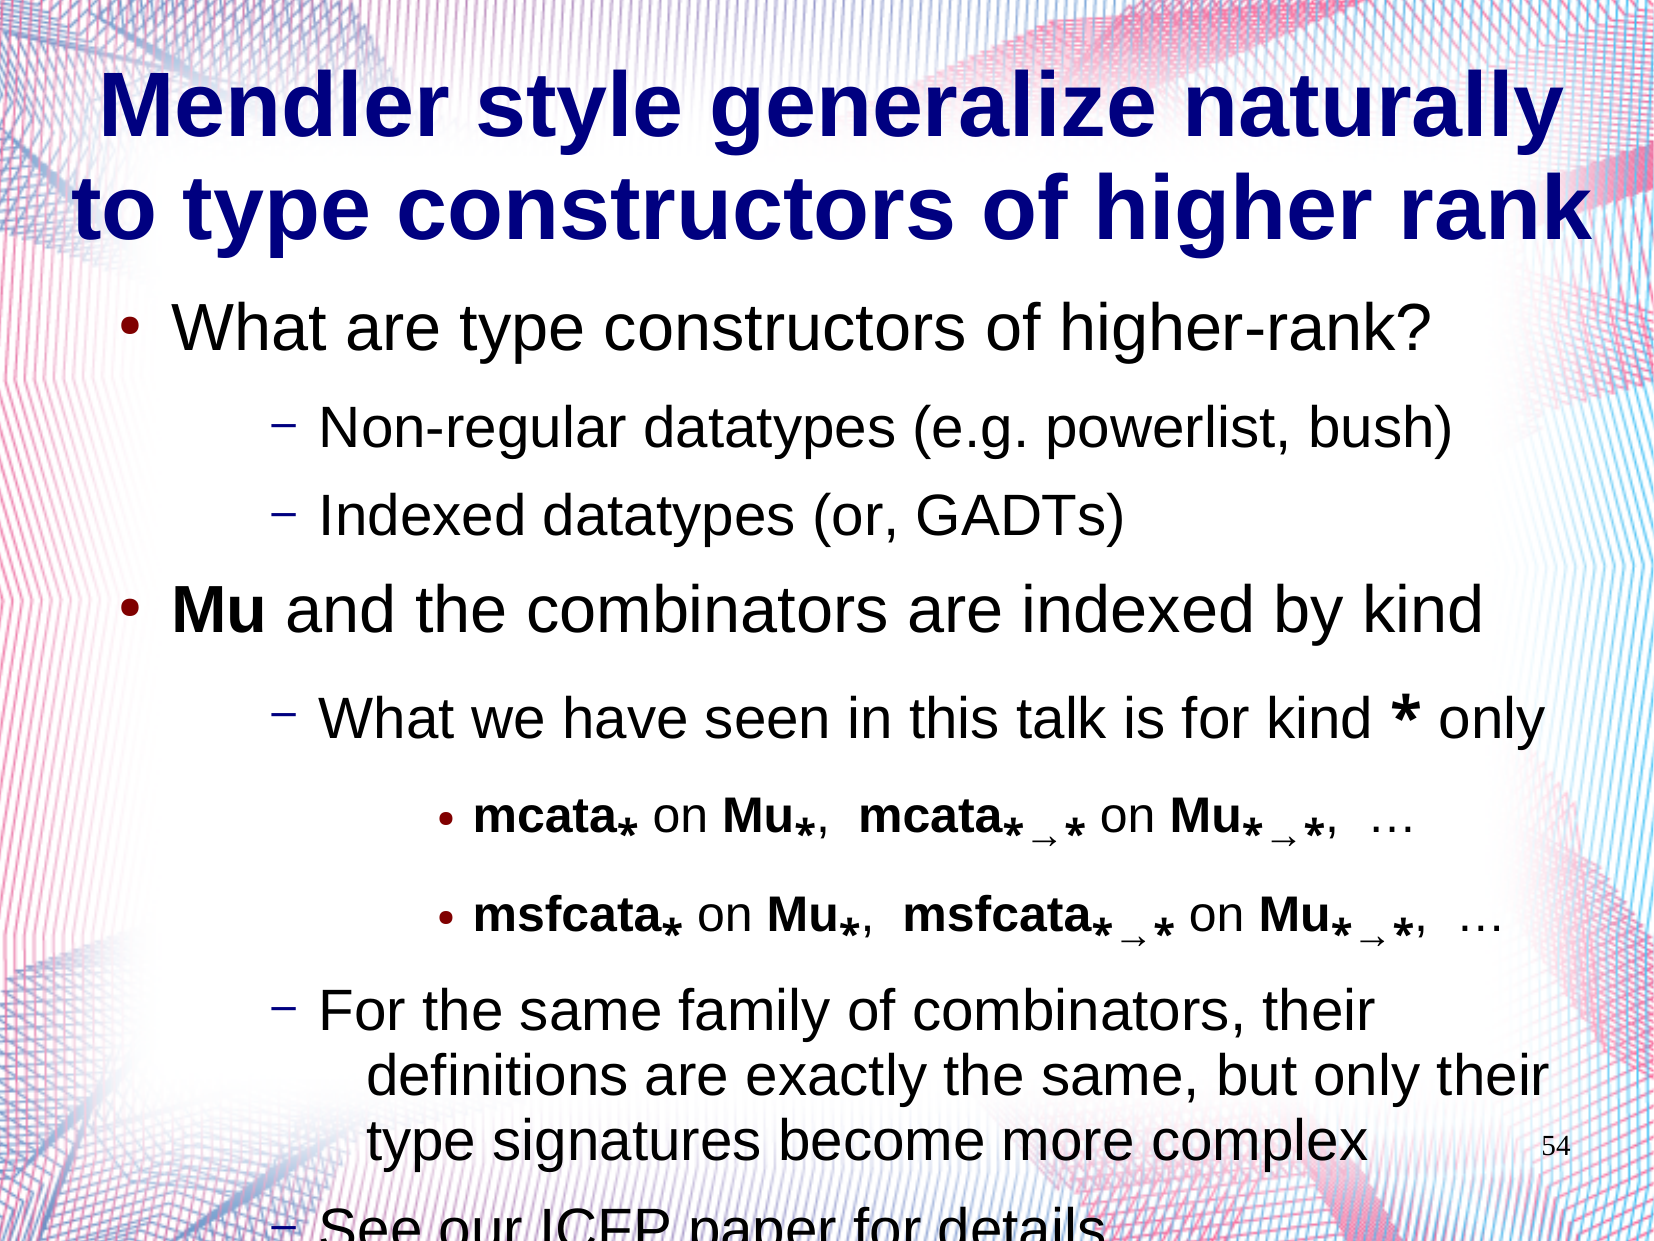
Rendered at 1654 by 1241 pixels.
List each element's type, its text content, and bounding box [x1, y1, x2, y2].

picture [643, 1230, 692, 1241]
picture [1046, 1230, 1055, 1241]
picture [1026, 1234, 1041, 1241]
picture [863, 1230, 872, 1241]
picture [728, 1234, 743, 1241]
picture [467, 1230, 475, 1241]
picture [761, 1230, 777, 1241]
picture [717, 1230, 733, 1241]
picture [978, 1230, 1006, 1241]
picture [398, 1230, 441, 1241]
list What are type constructors of higher-rank? Non-regular datatypes (e.g. powerlist, bush) Indexed datatypes (or, GADTs) Mu and the combinators are indexed by kind What we have seen in this talk is for kind * only mcata* on Mu*, mcata*→* on Mu*→*, … msfcata* on Mu*, msfcata*→* on Mu*→*, … For the same family of combinators, their definitions are exactly the same, but only their type signatures become more complex See our ICFP paper for details [82, 290, 1571, 1230]
picture [480, 1230, 494, 1241]
picture [966, 1230, 973, 1241]
picture [512, 1230, 544, 1241]
picture [1073, 1230, 1099, 1241]
picture [898, 1230, 906, 1241]
picture [697, 1230, 713, 1241]
picture [351, 1230, 360, 1241]
picture [781, 1230, 788, 1241]
picture [365, 1230, 393, 1241]
picture [911, 1230, 940, 1241]
picture [550, 1230, 561, 1241]
picture [1012, 1230, 1031, 1241]
picture [1060, 1230, 1068, 1241]
picture [446, 1230, 463, 1241]
picture [607, 1230, 638, 1241]
picture [793, 1230, 821, 1241]
picture [0, 0, 1654, 1241]
picture [826, 1230, 858, 1241]
picture [877, 1230, 894, 1241]
title Mendler style generalize naturally to type constructors of higher rank [70, 52, 1595, 260]
picture [945, 1230, 960, 1241]
picture [499, 1230, 507, 1241]
picture [748, 1230, 756, 1241]
picture [564, 1230, 602, 1241]
